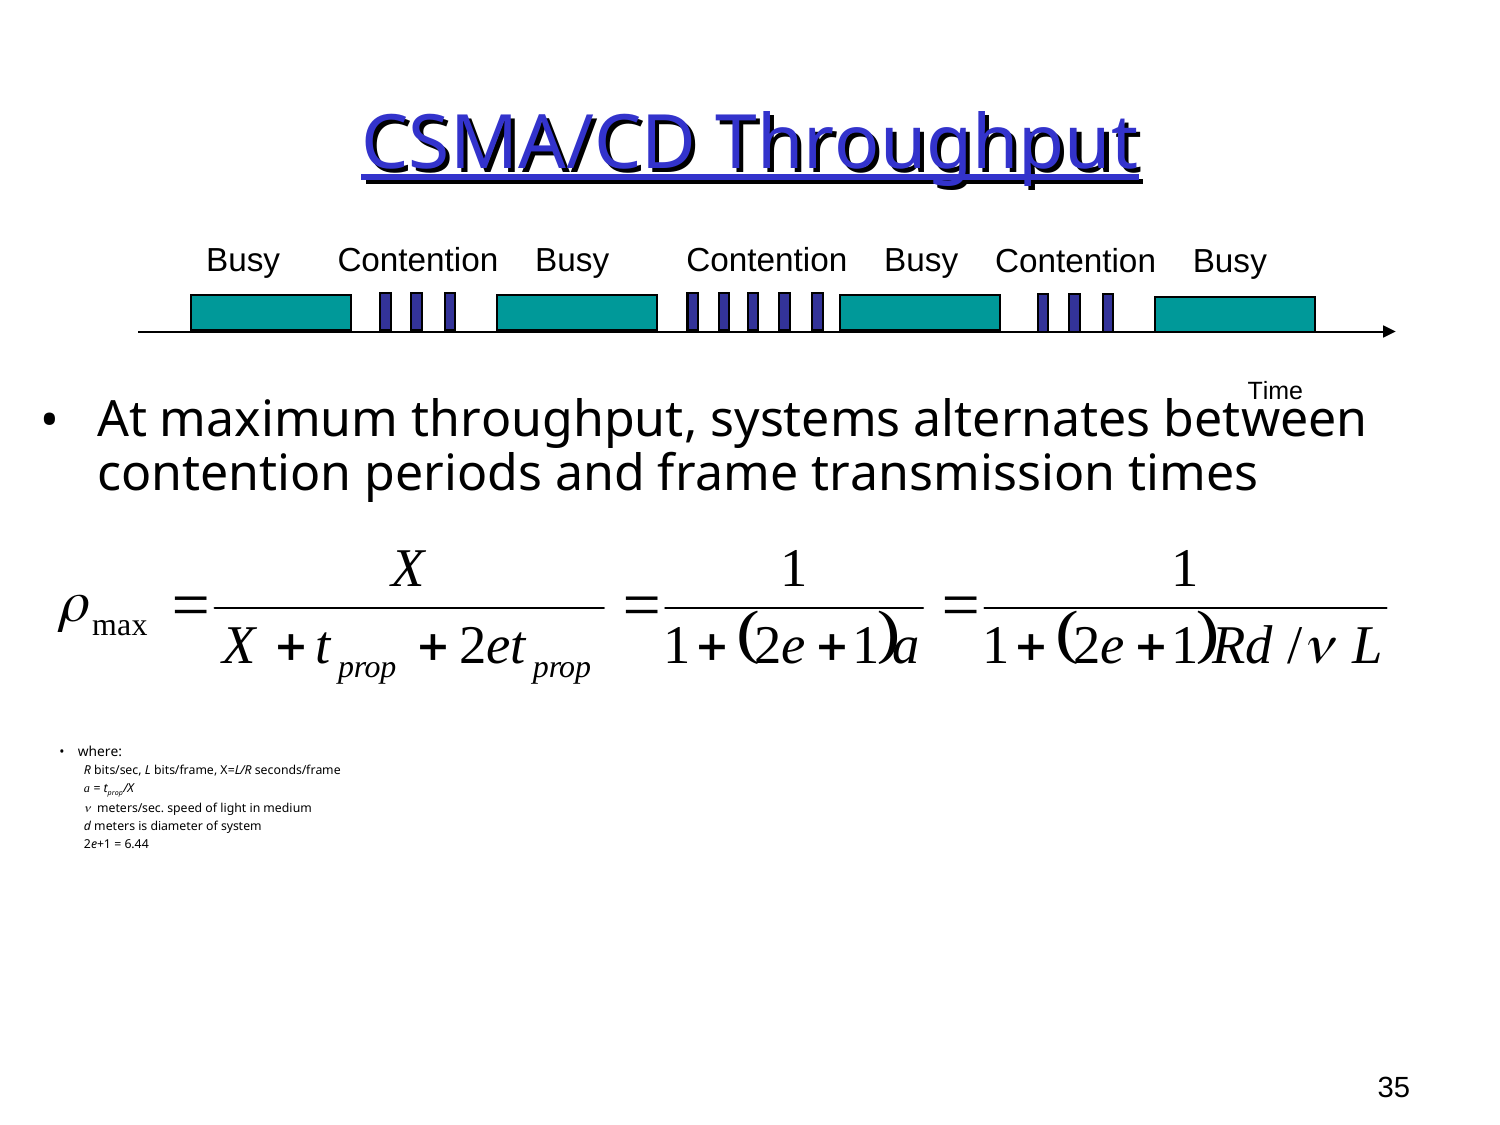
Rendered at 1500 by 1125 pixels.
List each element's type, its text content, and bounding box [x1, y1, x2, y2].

text_box [839, 295, 1000, 331]
title CSMA/CD Throughput [75, 45, 1426, 233]
text_box Busy [1178, 231, 1283, 287]
text_box [812, 292, 823, 331]
text_box Busy [869, 230, 974, 285]
picture [47, 534, 1399, 695]
text_box At maximum throughput, systems alternates between contention periods and frame transmission times [26, 385, 1440, 512]
text_box [1154, 296, 1316, 332]
text_box [380, 292, 391, 331]
text_box [687, 292, 698, 331]
text_box [444, 292, 456, 331]
text_box [1069, 294, 1080, 332]
text_box Busy [520, 230, 625, 285]
text_box where: R bits/sec, L bits/frame, X=L/R seconds/frame a = tprop/X  meters/sec. speed of light in medium d meters is diameter of system 2e+1 = 6.44 [44, 735, 1459, 862]
text_box [190, 295, 352, 331]
text_box [496, 295, 658, 331]
text_box [718, 292, 730, 331]
text_box Contention [322, 230, 514, 285]
text_box [411, 292, 422, 331]
text_box Time [1193, 366, 1358, 412]
text_box Contention [980, 231, 1172, 287]
text_box Busy [191, 230, 296, 285]
text_box [1037, 294, 1049, 332]
text_box [1102, 294, 1114, 332]
text_box Contention [671, 230, 863, 285]
text_box [779, 292, 790, 331]
text_box [747, 292, 759, 331]
